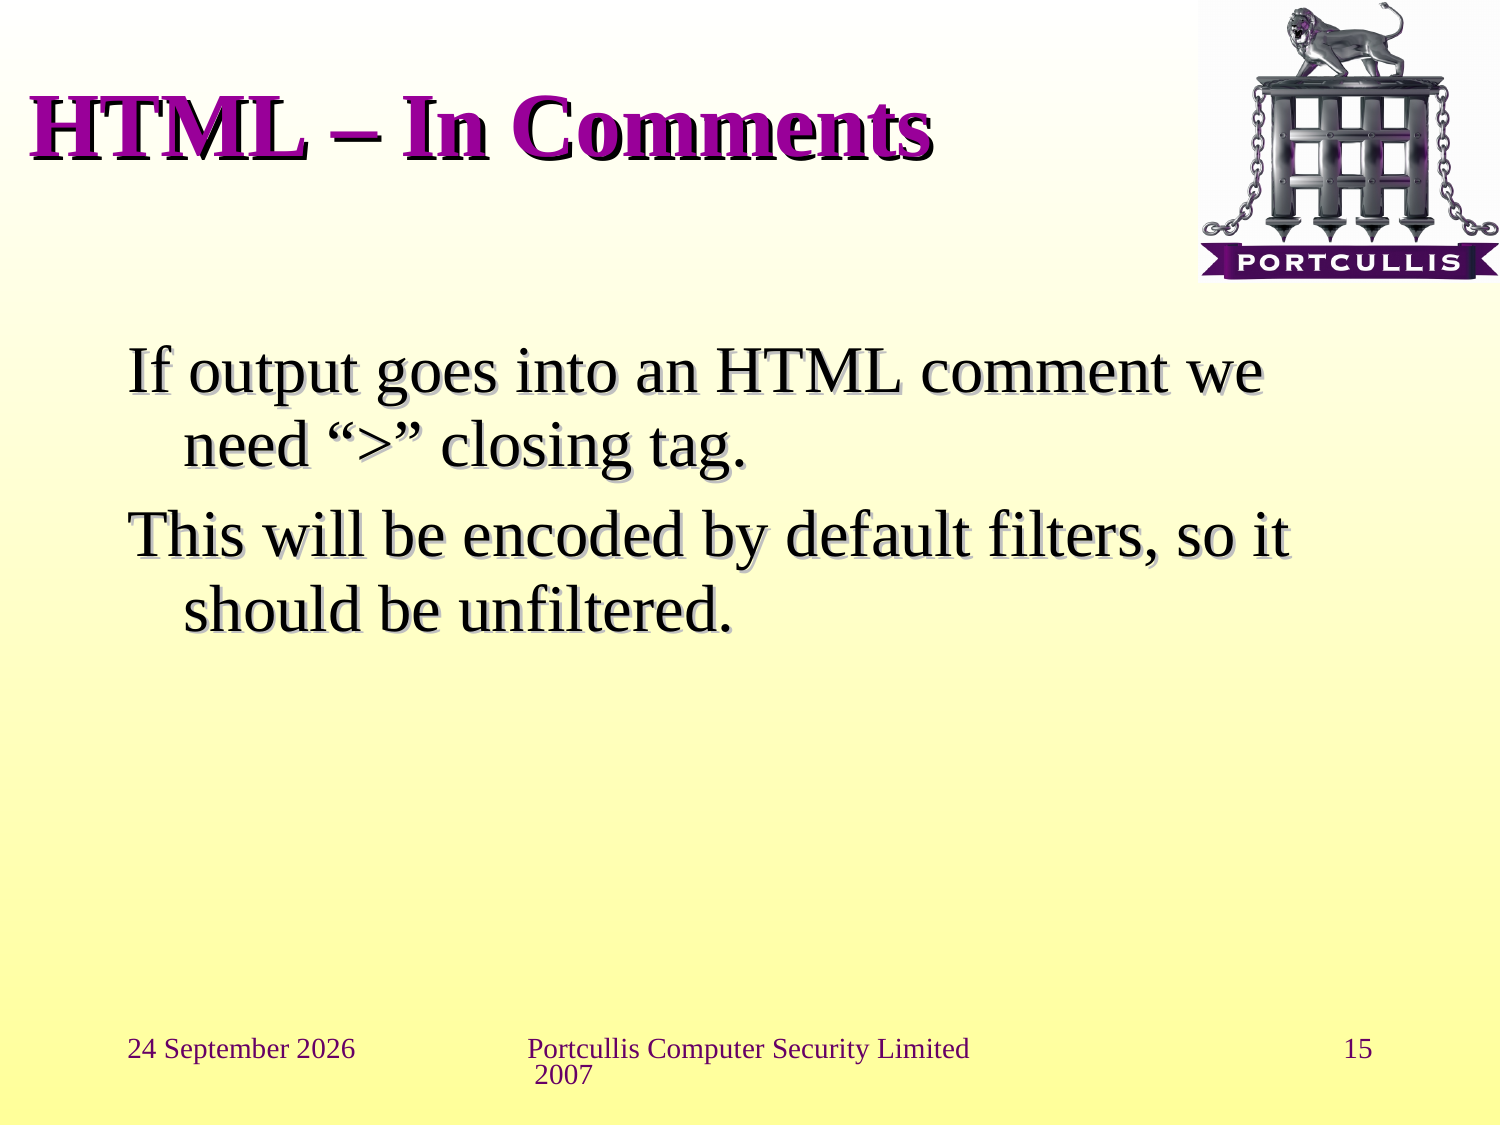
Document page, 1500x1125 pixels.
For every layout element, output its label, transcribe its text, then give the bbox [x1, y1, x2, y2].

title HTML – In Comments [0, 0, 963, 250]
picture [1198, 0, 1500, 283]
list If output goes into an HTML comment we need “>” closing tag. This will be encoded by default filters, so it should be unfiltered. [112, 324, 1388, 1001]
